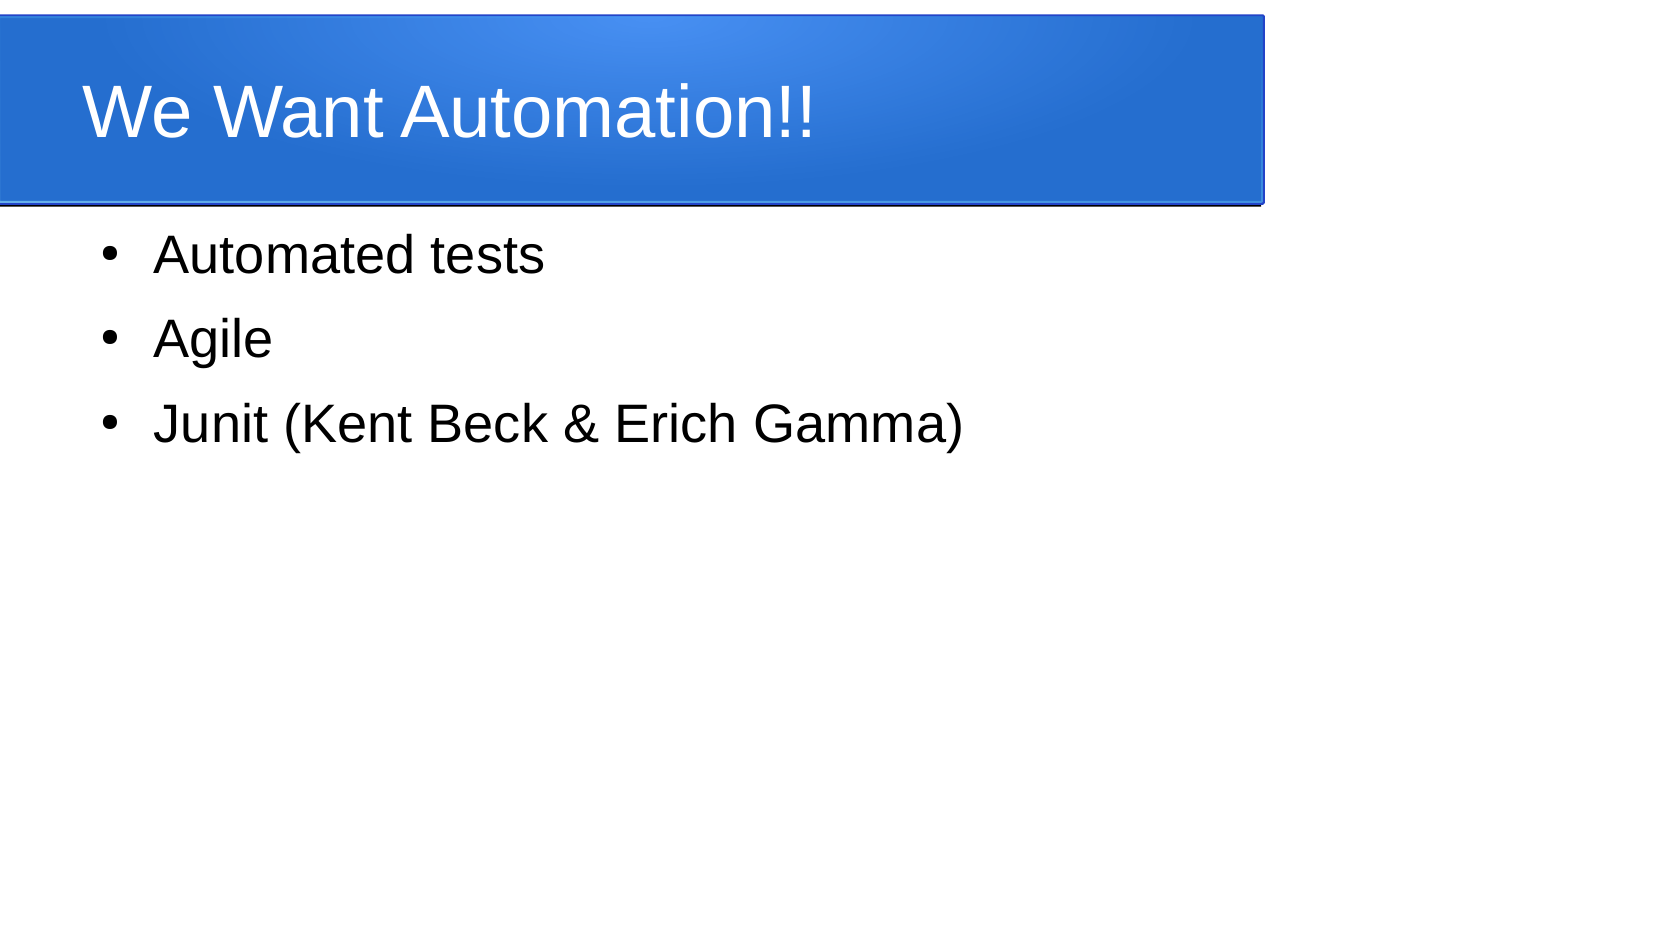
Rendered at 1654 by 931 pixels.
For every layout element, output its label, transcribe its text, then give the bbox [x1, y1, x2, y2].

list Automated tests Agile Junit (Kent Beck & Erich Gamma) [82, 224, 1571, 764]
title We Want Automation!! [82, 35, 1235, 189]
